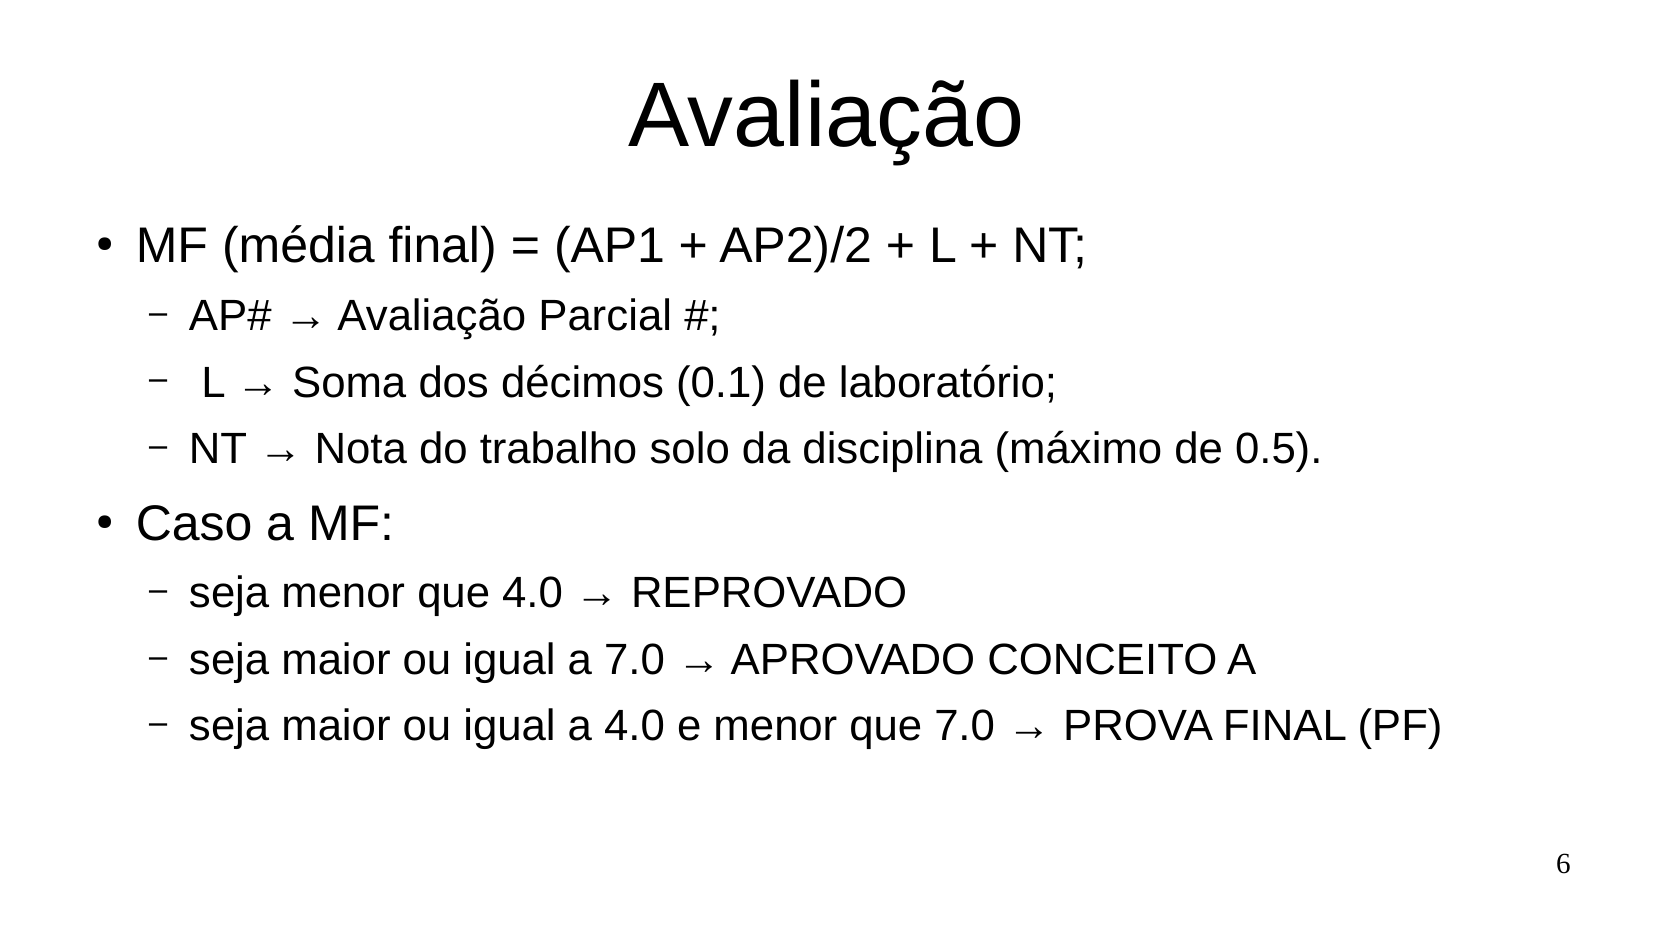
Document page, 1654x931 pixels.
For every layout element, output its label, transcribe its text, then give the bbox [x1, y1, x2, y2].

list MF (média final) = (AP1 + AP2)/2 + L + NT; AP# → Avaliação Parcial #; L → Soma dos décimos (0.1) de laboratório; NT → Nota do trabalho solo da disciplina (máximo de 0.5). Caso a MF: seja menor que 4.0 → REPROVADO seja maior ou igual a 7.0 → APROVADO CONCEITO A seja maior ou igual a 4.0 e menor que 7.0 → PROVA FINAL (PF) [82, 217, 1571, 758]
title Avaliação [82, 37, 1571, 193]
